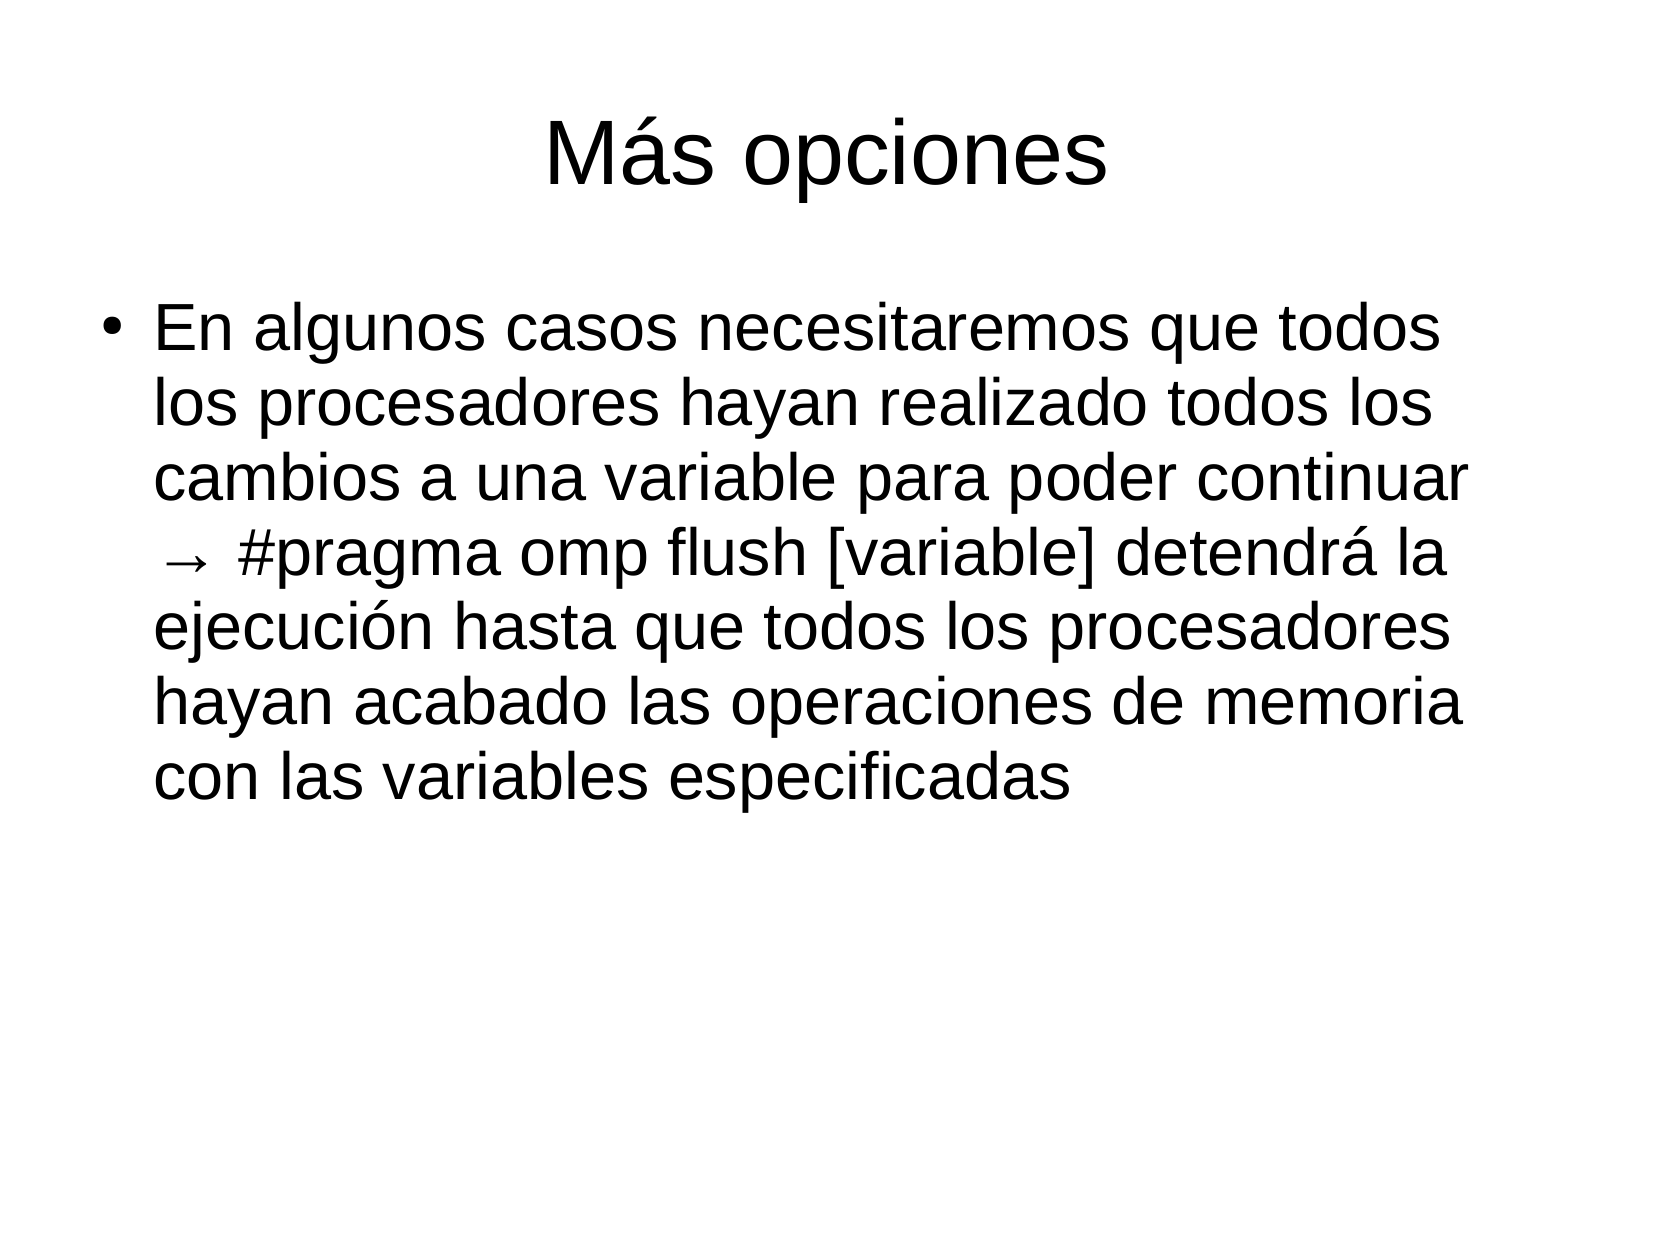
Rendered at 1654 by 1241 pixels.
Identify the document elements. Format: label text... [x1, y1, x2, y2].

title Más opciones [82, 49, 1571, 257]
list En algunos casos necesitaremos que todos los procesadores hayan realizado todos los cambios a una variable para poder continuar → #pragma omp flush [variable] detendrá la ejecución hasta que todos los procesadores hayan acabado las operaciones de memoria con las variables especificadas [82, 290, 1538, 1010]
